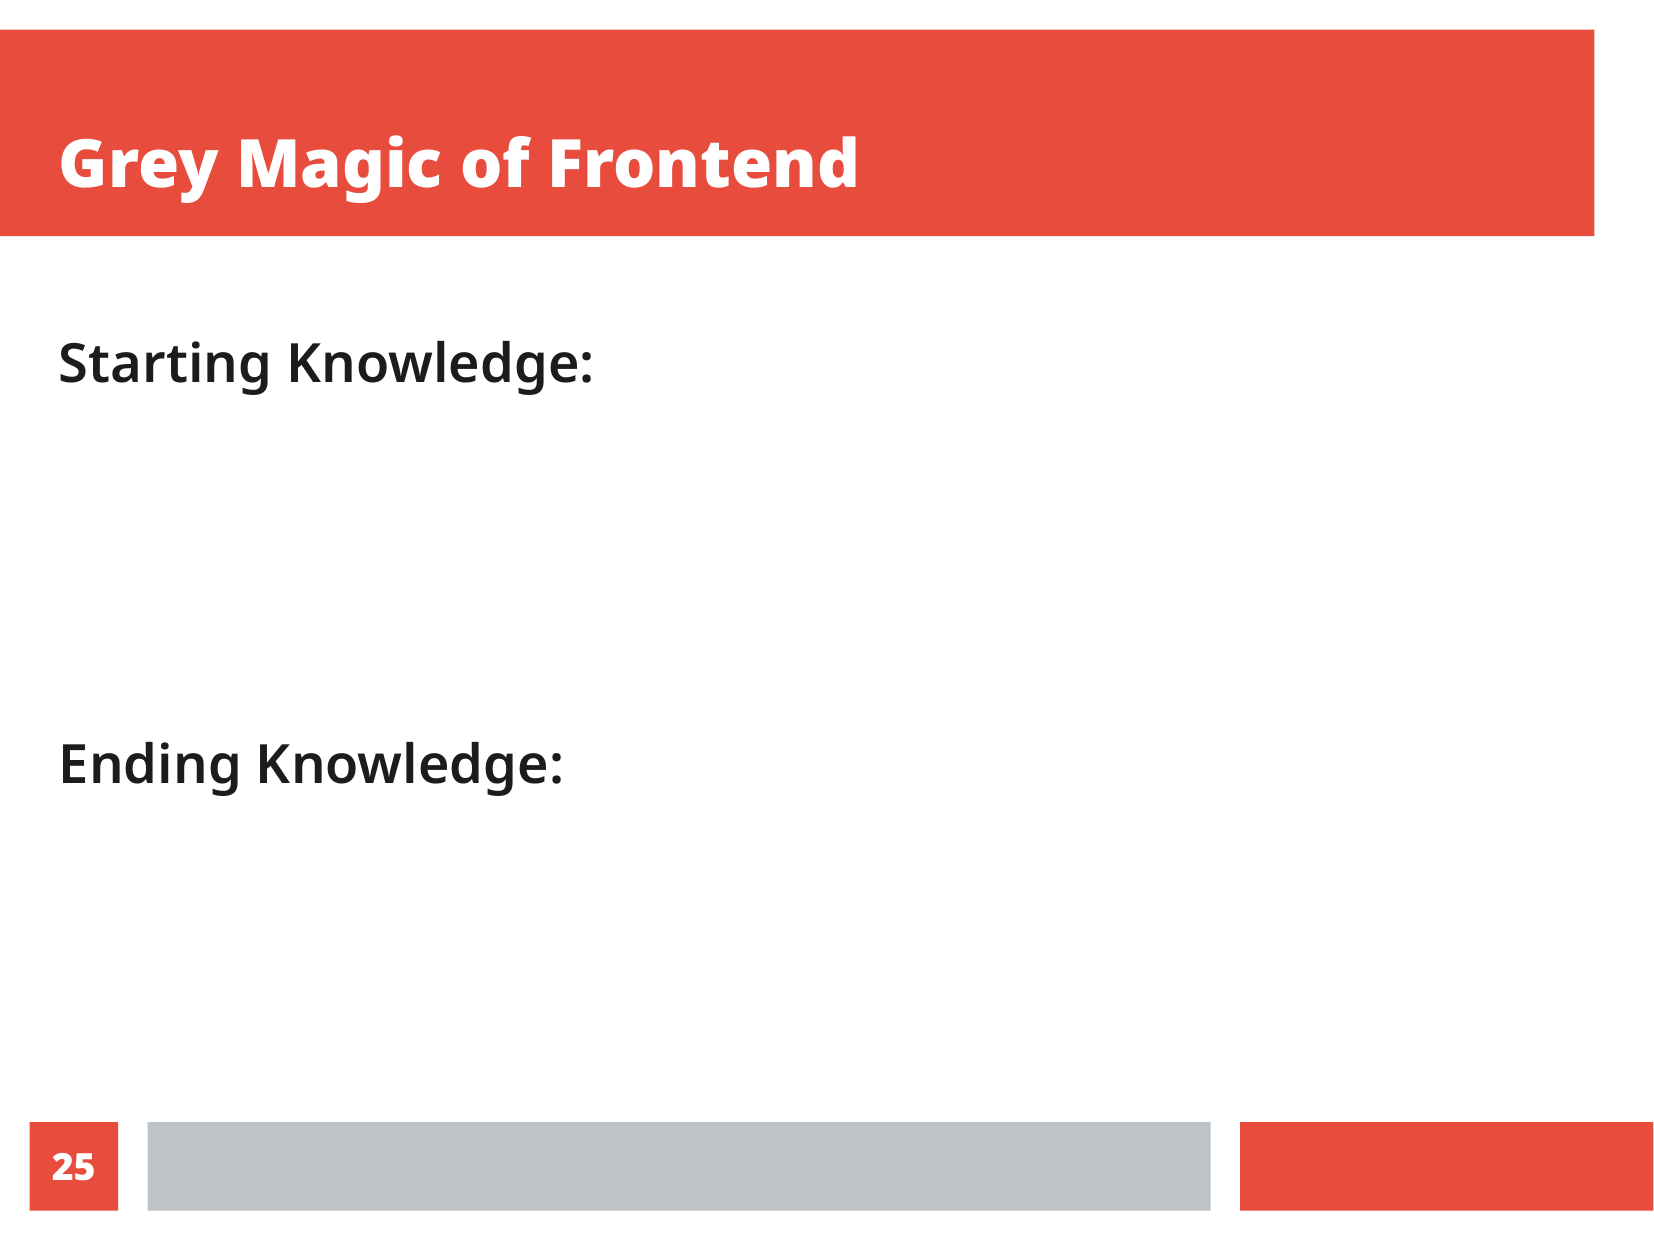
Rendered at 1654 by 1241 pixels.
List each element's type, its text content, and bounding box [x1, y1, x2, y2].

list Ending Knowledge: [59, 725, 1565, 1092]
title Grey Magic of Frontend [59, 59, 1595, 207]
list Starting Knowledge: [59, 324, 1565, 691]
